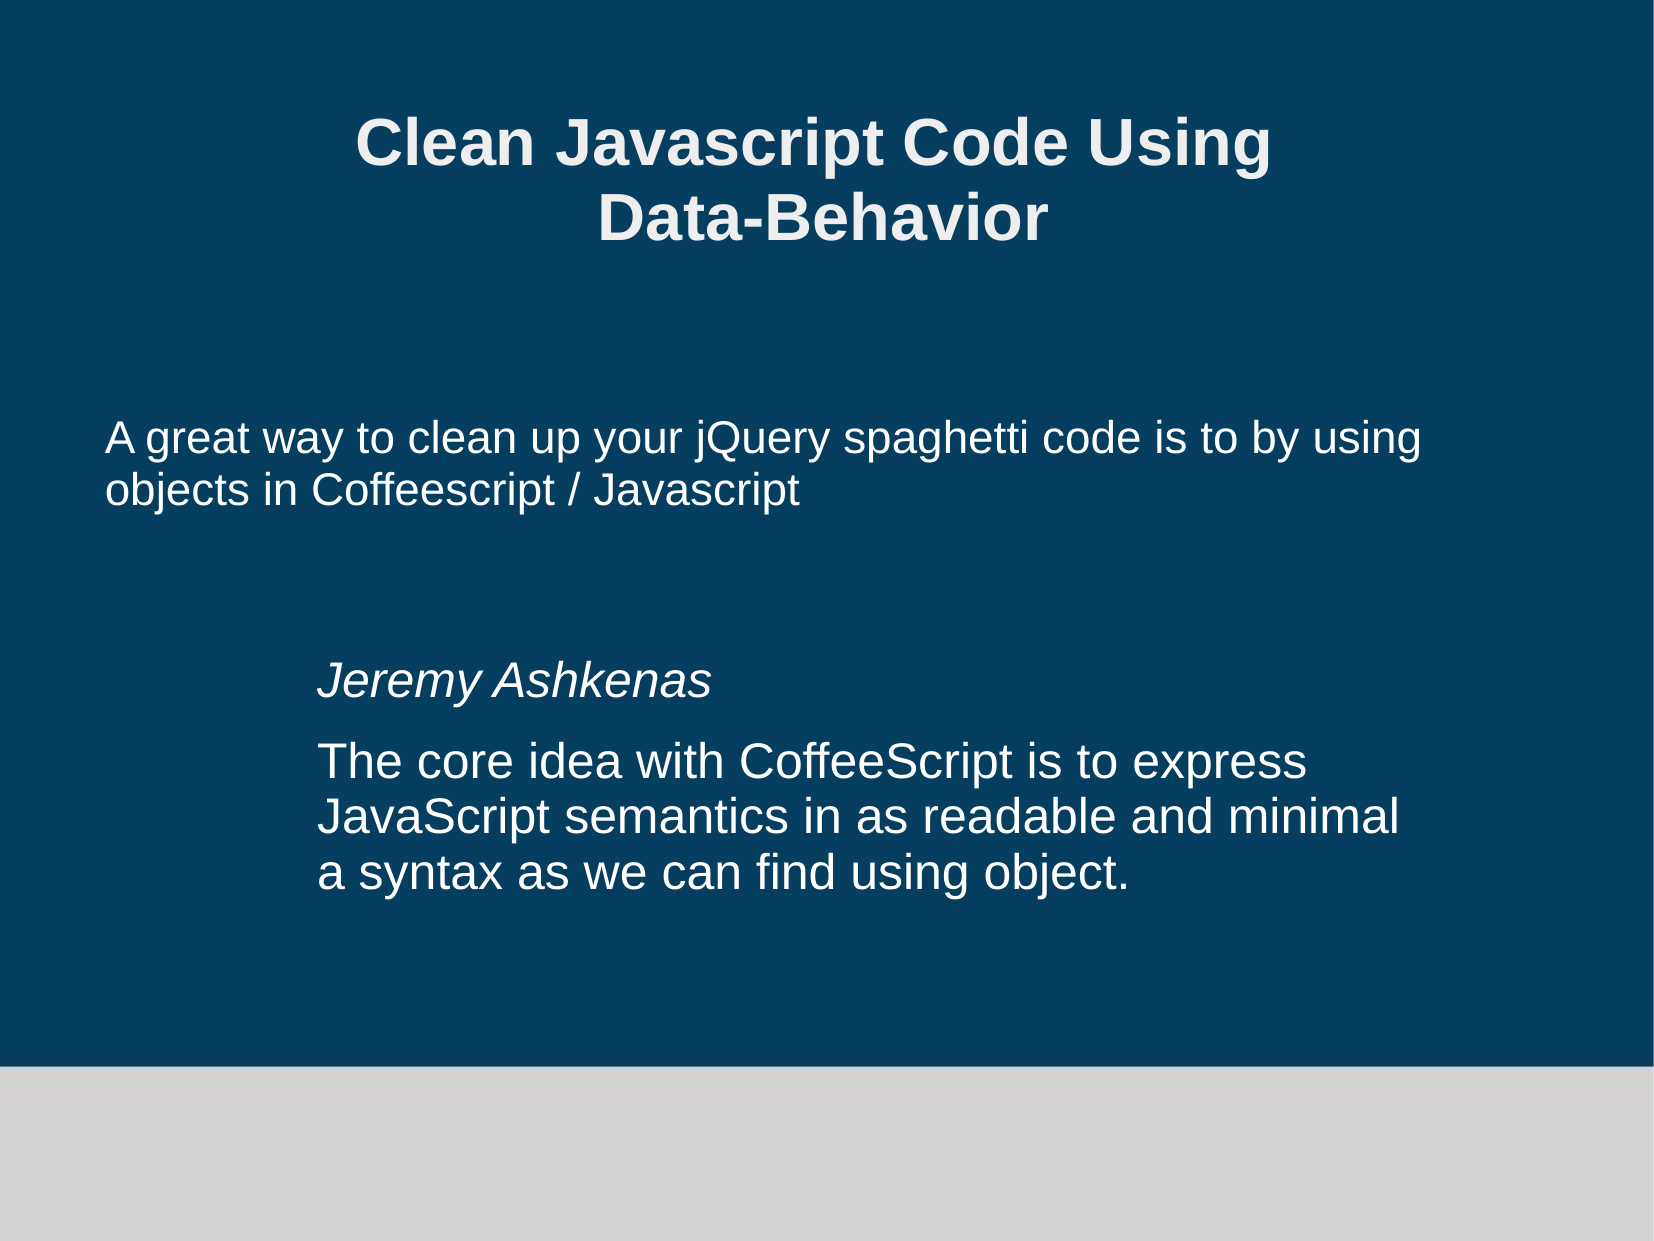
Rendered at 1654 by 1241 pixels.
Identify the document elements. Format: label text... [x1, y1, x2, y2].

picture [0, 0, 1654, 1241]
text_box Jeremy Ashkenas The core idea with CoffeeScript is to express JavaScript semantics in as readable and minimal a syntax as we can find using object. [302, 645, 1426, 991]
text_box Clean Javascript Code Using Data-Behavior [339, 105, 1291, 256]
text_box A great way to clean up your jQuery spaghetti code is to by using objects in Coffeescript / Javascript [90, 405, 1576, 599]
